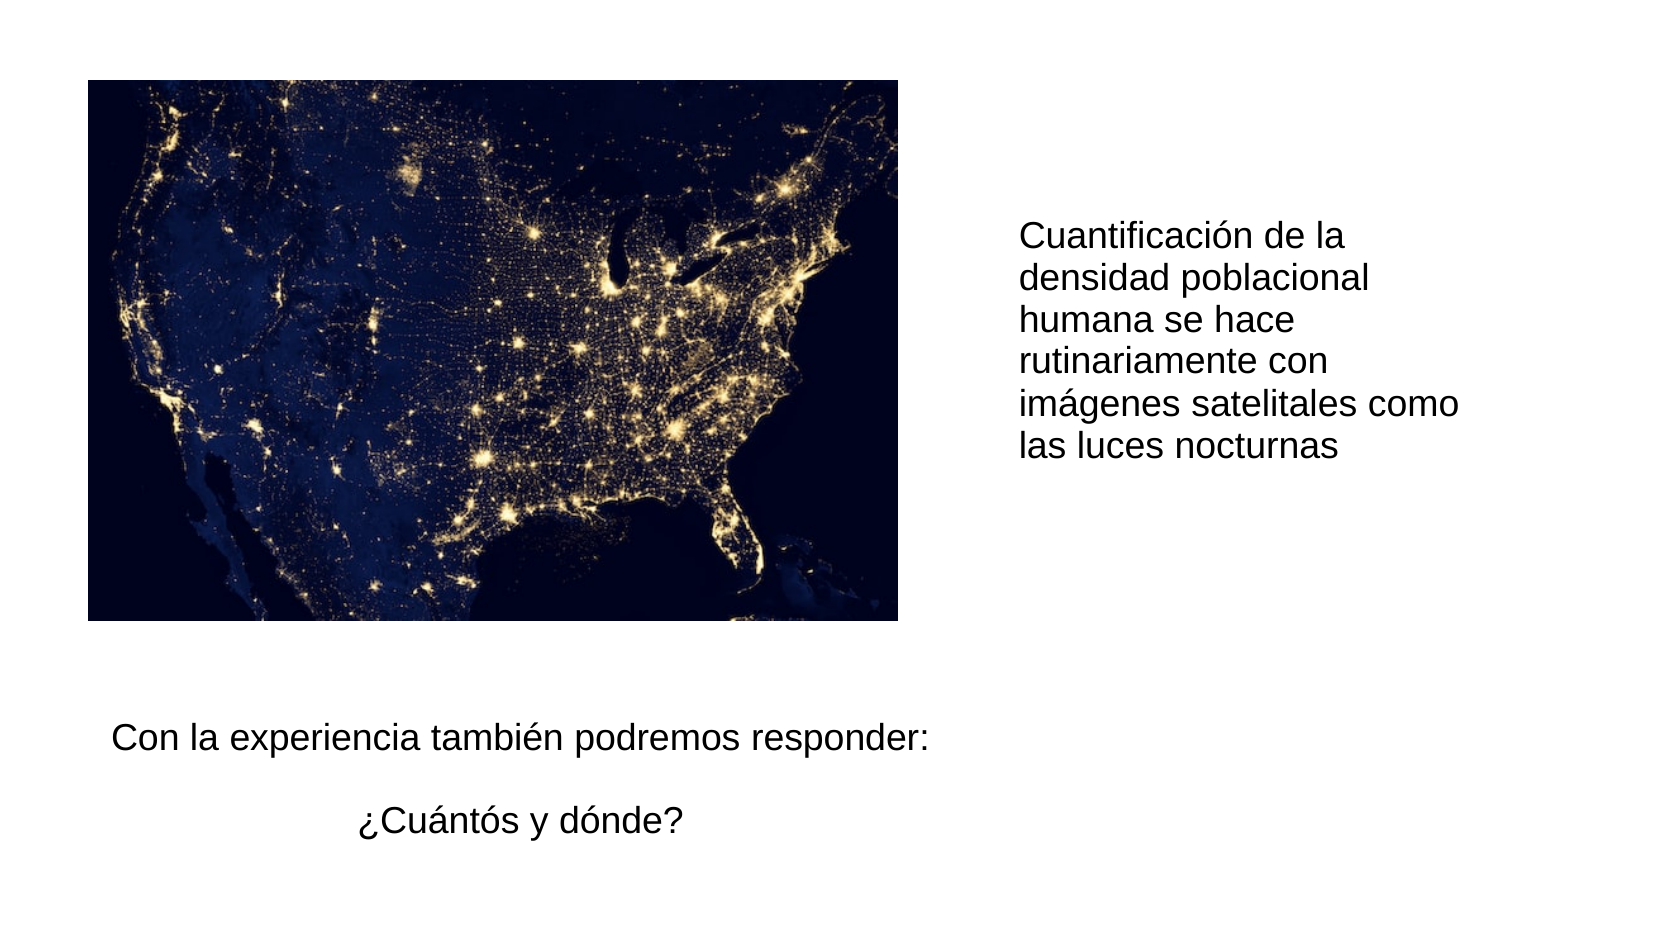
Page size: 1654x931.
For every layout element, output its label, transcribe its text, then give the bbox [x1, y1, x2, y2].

text_box Cuantificación de la densidad poblacional humana se hace rutinariamente con imágenes satelitales como las luces nocturnas [1003, 206, 1506, 474]
text_box Con la experiencia también podremos responder: ¿Cuántós y dónde? [96, 708, 945, 850]
picture [88, 80, 898, 621]
